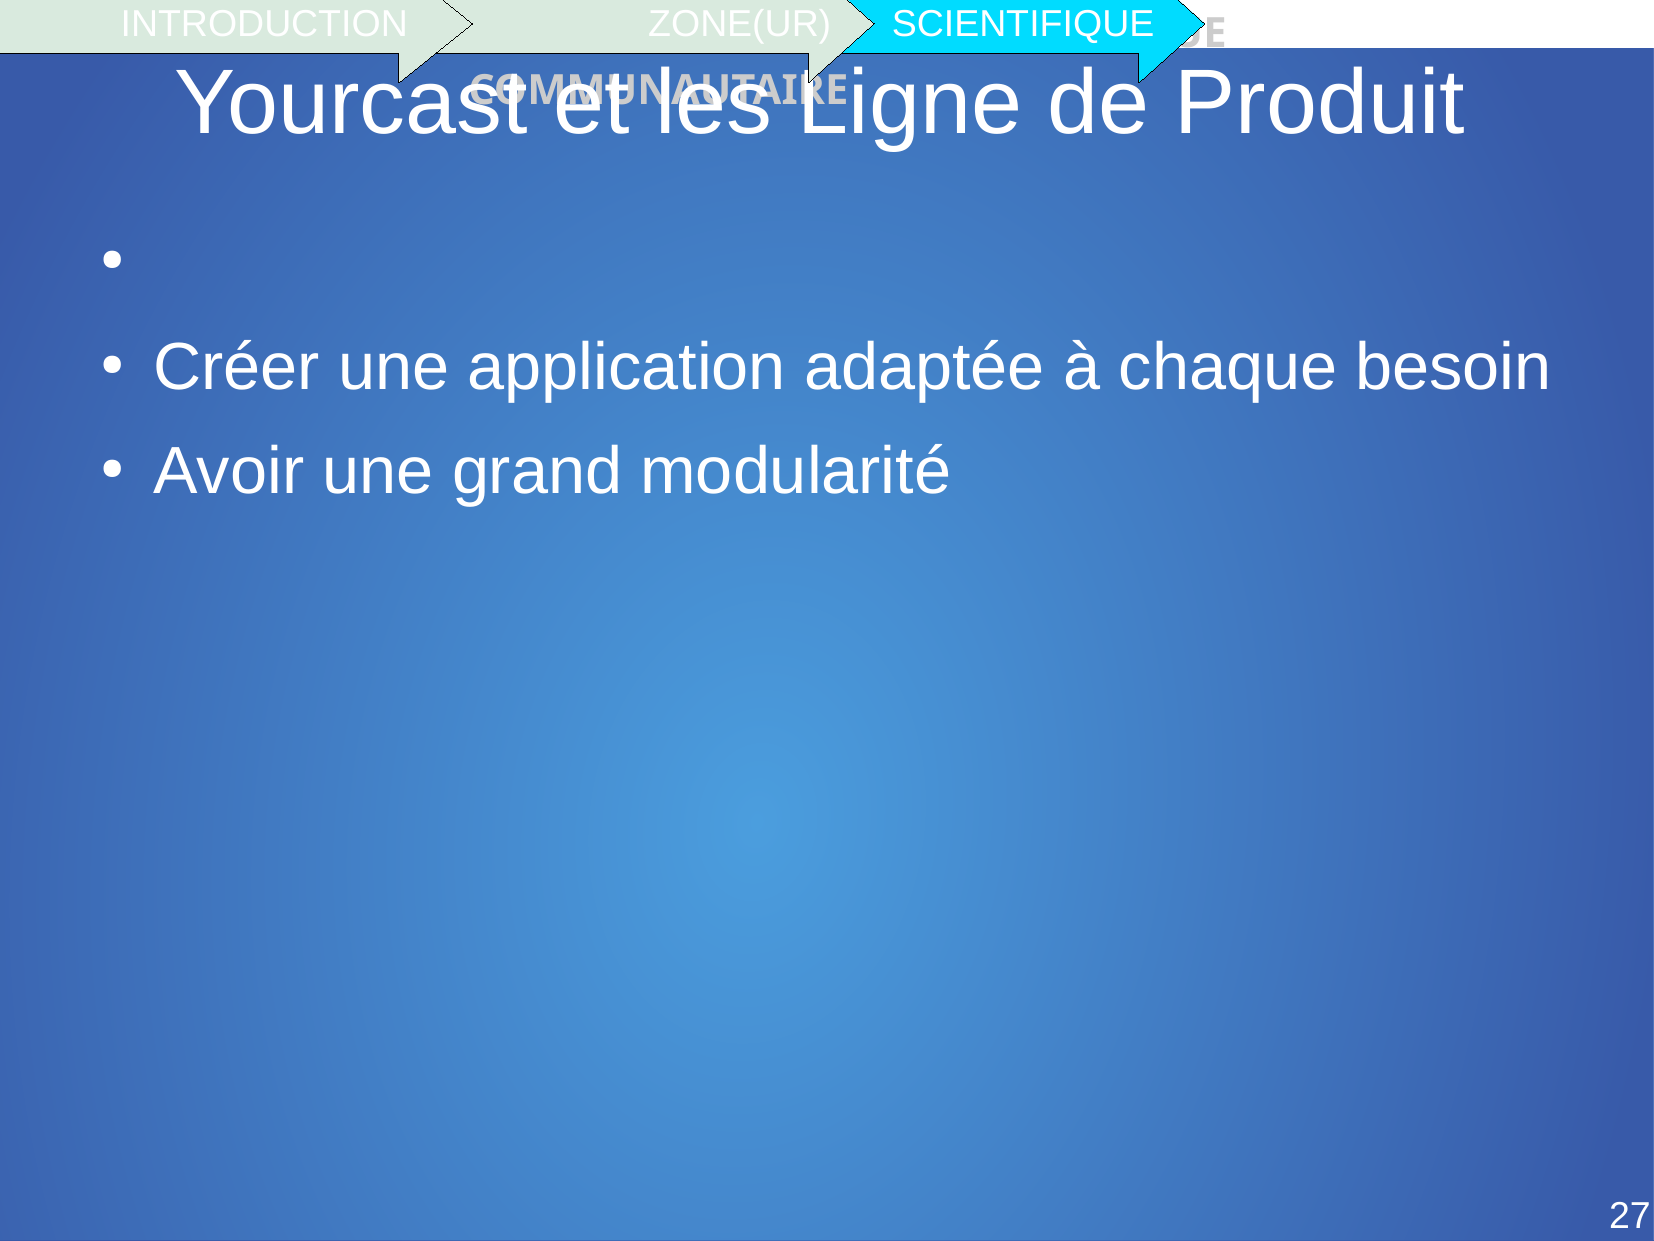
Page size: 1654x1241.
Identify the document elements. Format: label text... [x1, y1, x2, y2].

text_box SCIENTIFIQUE [842, 0, 1205, 83]
text_box ZONE(UR) [436, 0, 875, 83]
text_box INTRODUCTION [0, 0, 473, 83]
list Créer une application adaptée à chaque besoin Avoir une grand modularité [82, 224, 1571, 1043]
picture [0, 48, 1654, 1241]
title Yourcast et les Ligne de Produit [23, 49, 1619, 154]
